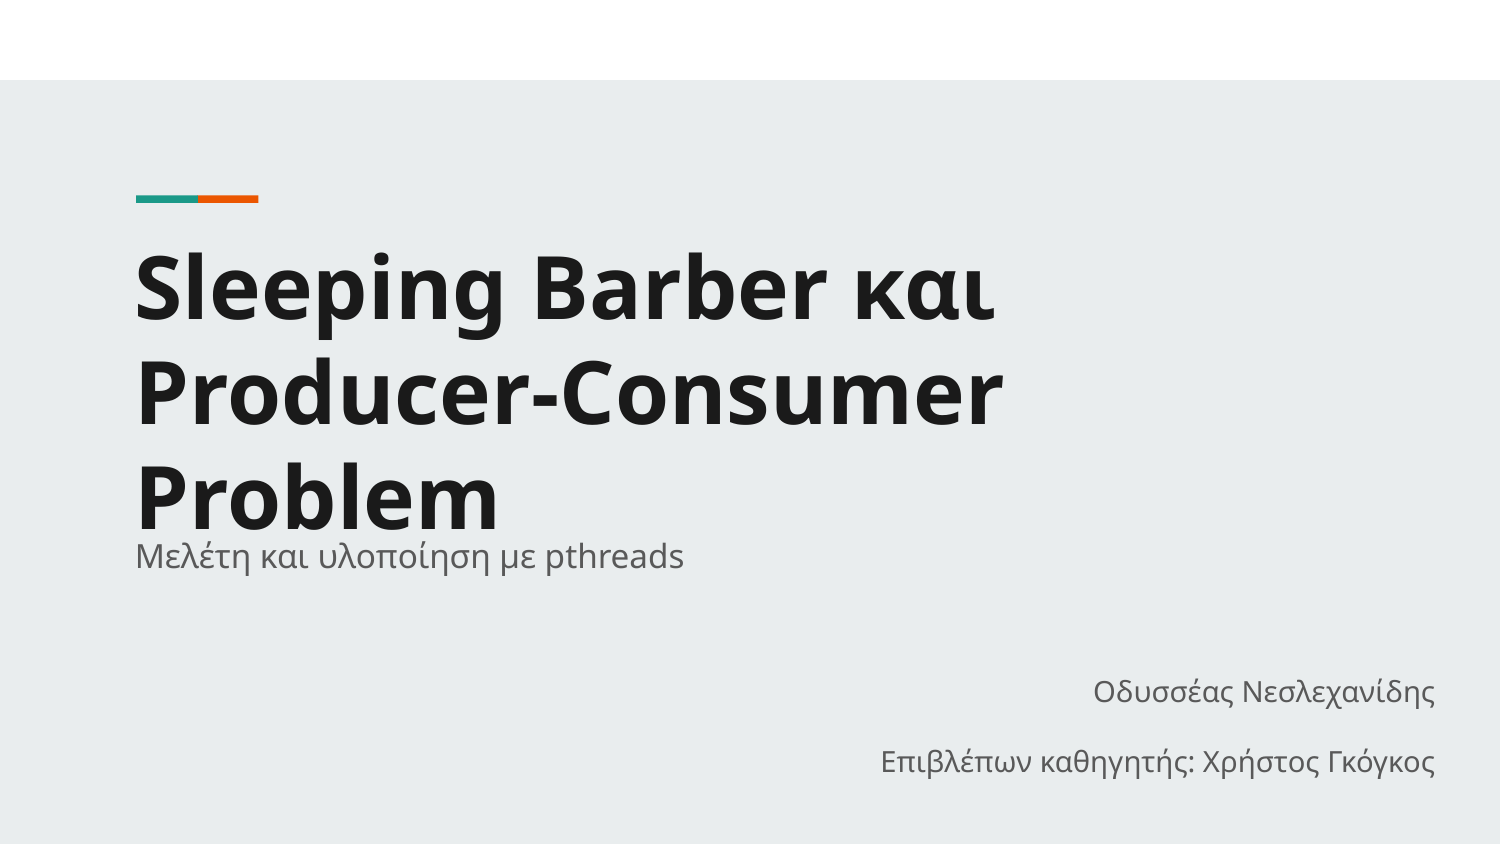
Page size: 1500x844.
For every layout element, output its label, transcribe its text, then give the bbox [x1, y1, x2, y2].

text_box Οδυσσέας Νεσλεχανίδης Επιβλέπων καθηγητής: Χρήστος Γκόγκος [756, 658, 1451, 832]
subtitle Μελέτη και υλοποίηση με pthreads [119, 520, 1381, 610]
title Sleeping Barber και Producer-Consumer Problem [119, 216, 1381, 490]
